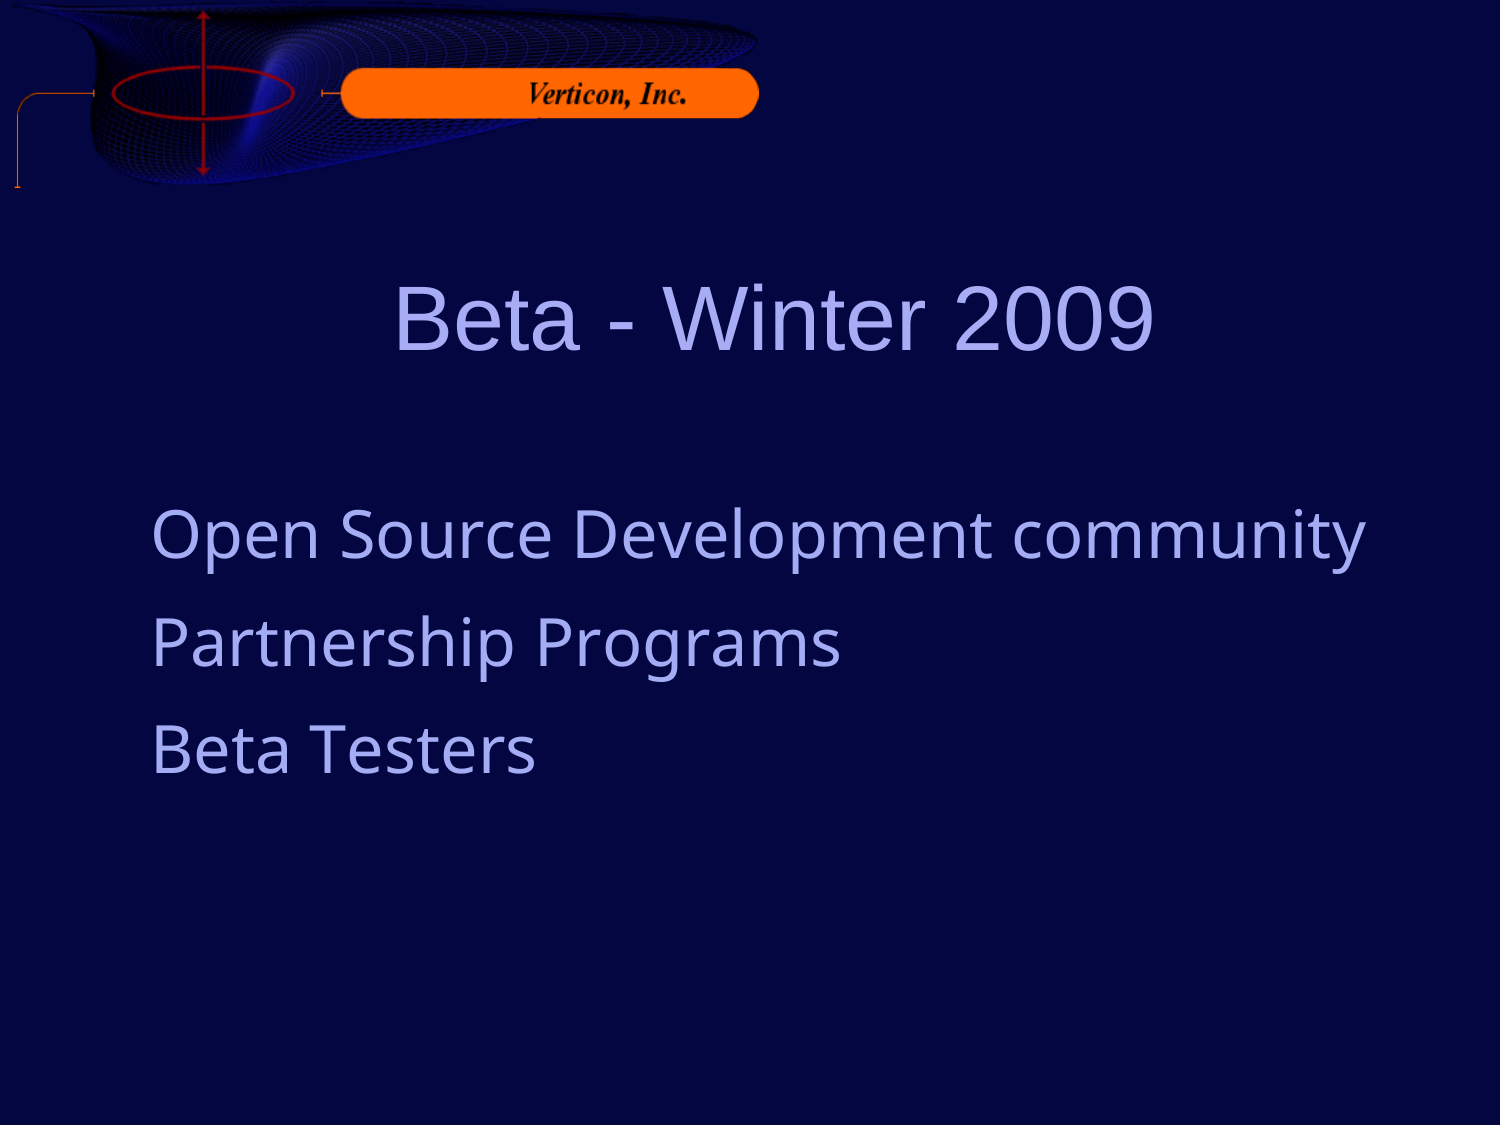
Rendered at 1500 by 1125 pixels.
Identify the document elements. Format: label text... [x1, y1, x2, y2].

picture [8, 0, 759, 188]
list Open Source Development community Partnership Programs Beta Testers [150, 487, 1463, 1028]
title Beta - Winter 2009 [112, 224, 1463, 413]
